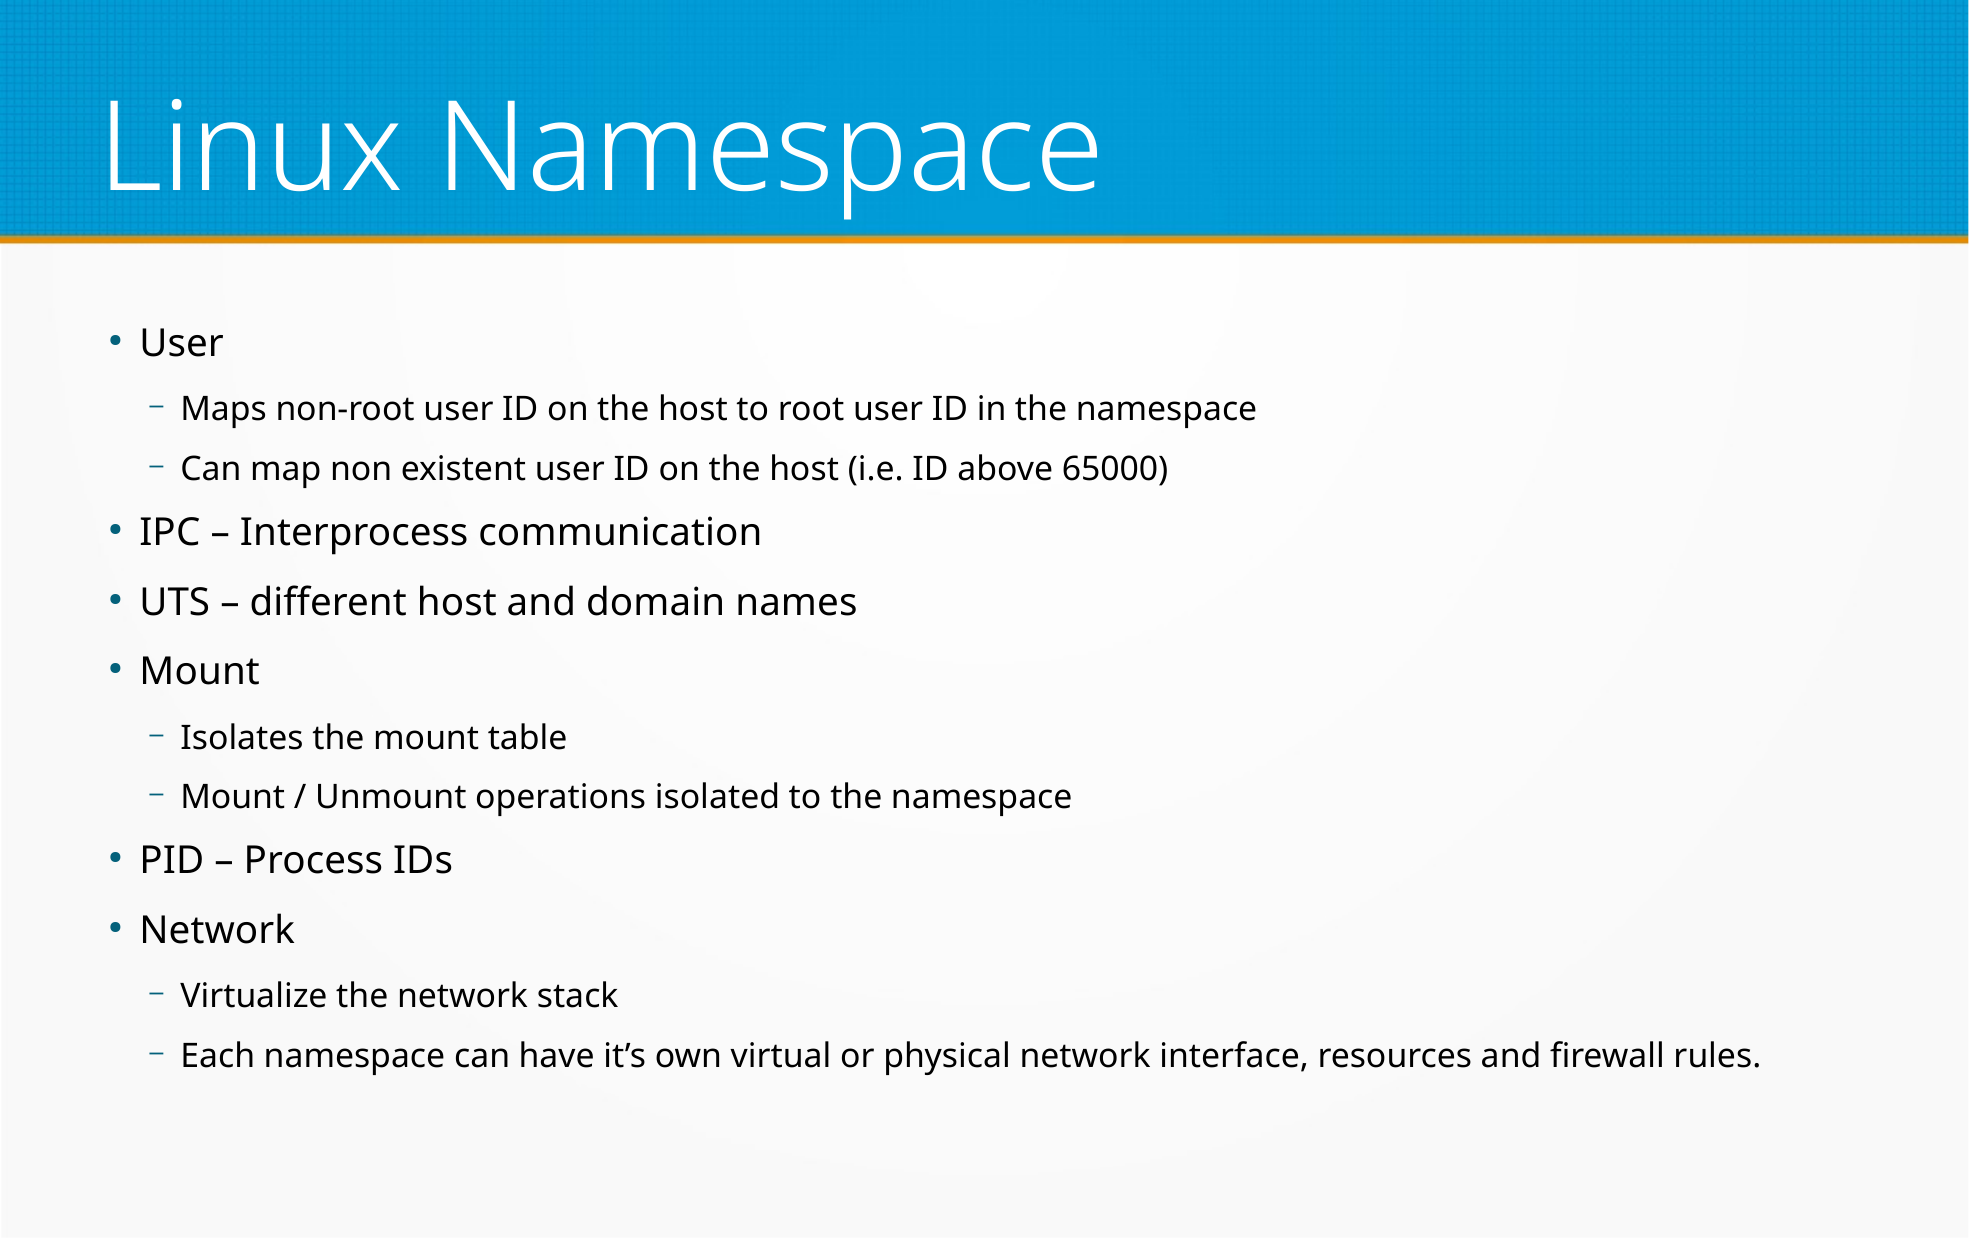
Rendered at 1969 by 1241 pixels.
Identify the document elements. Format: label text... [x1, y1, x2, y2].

picture [0, 233, 1969, 1241]
list User Maps non-root user ID on the host to root user ID in the namespace Can map non existent user ID on the host (i.e. ID above 65000) IPC – Interprocess communication UTS – different host and domain names Mount Isolates the mount table Mount / Unmount operations isolated to the namespace PID – Process IDs Network Virtualize the network stack Each namespace can have it’s own virtual or physical network interface, resources and firewall rules. [98, 315, 1861, 1081]
title Linux Namespace [98, 19, 1870, 227]
